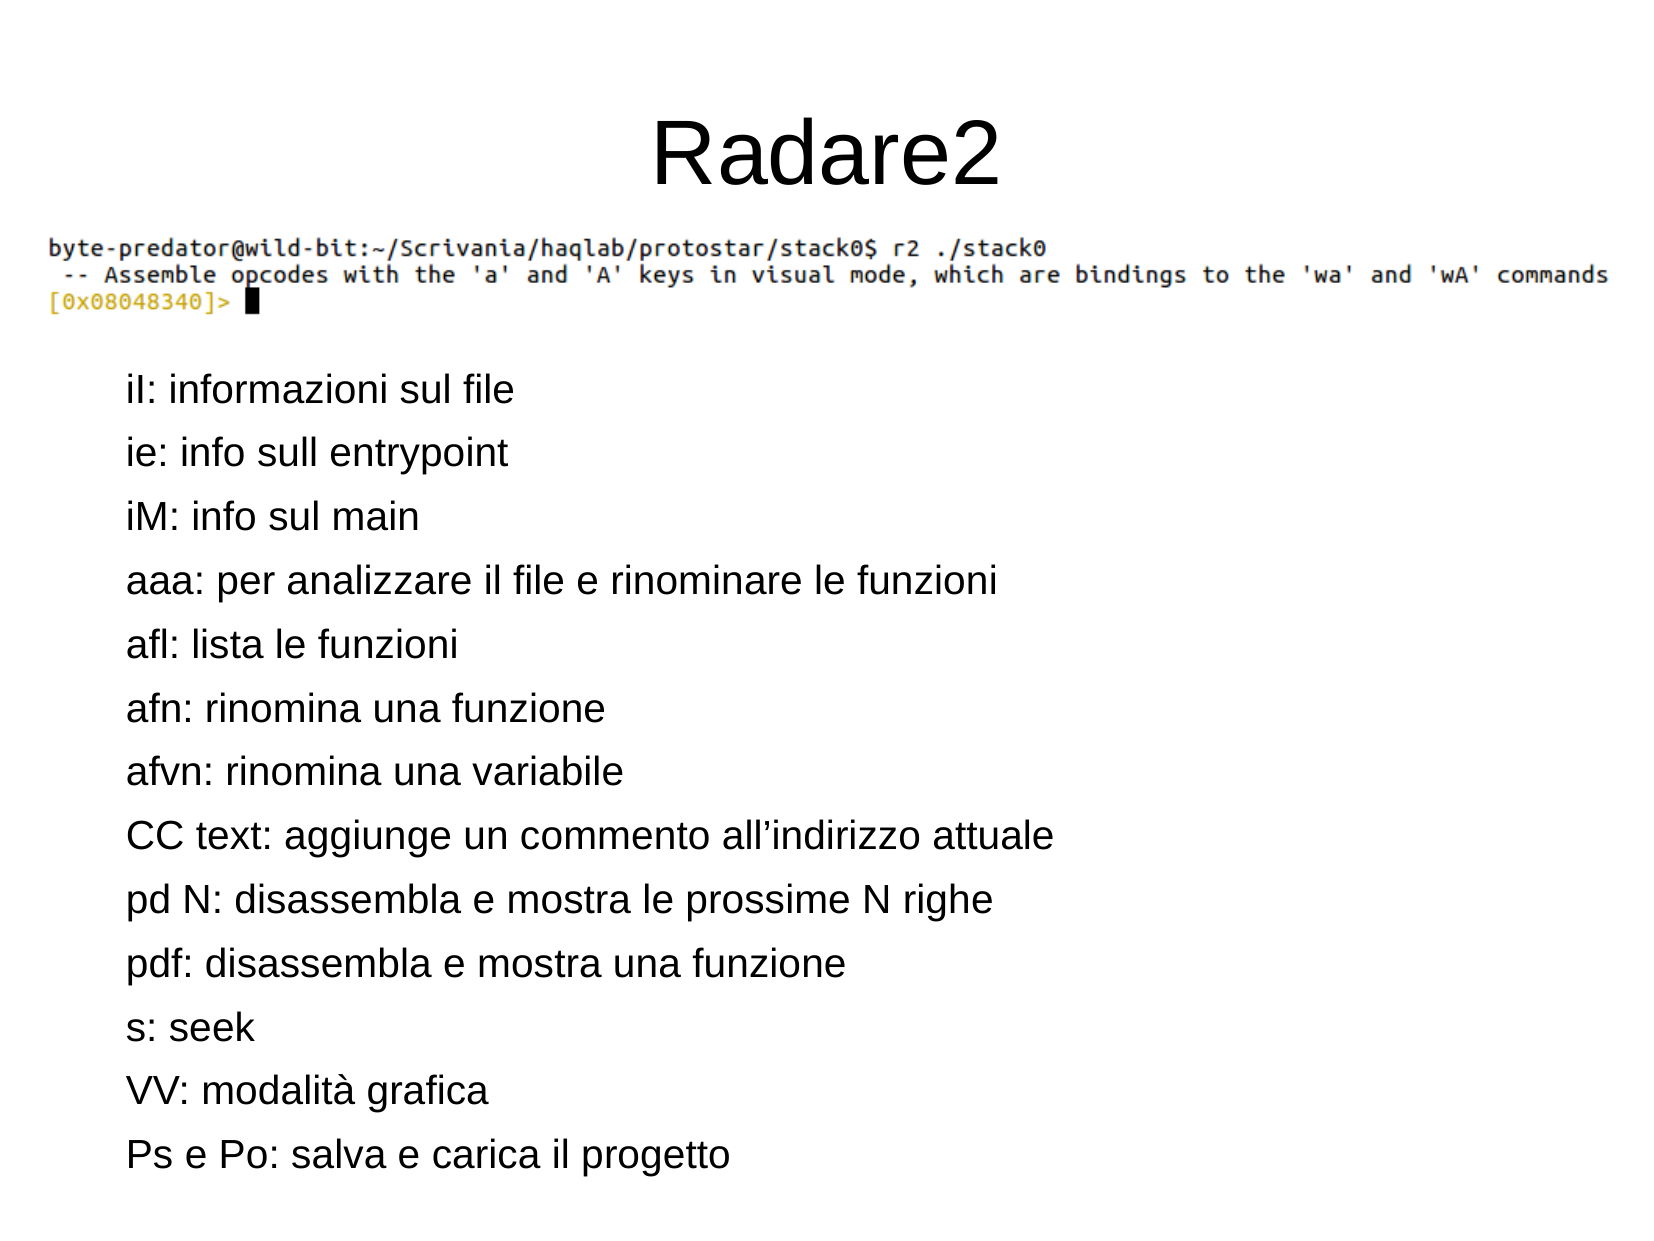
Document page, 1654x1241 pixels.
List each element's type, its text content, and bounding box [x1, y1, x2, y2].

list iI: informazioni sul file ie: info sull entrypoint iM: info sul main aaa: per analizzare il file e rinominare le funzioni afl: lista le funzioni afn: rinomina una funzione afvn: rinomina una variabile CC text: aggiunge un commento all’indirizzo attuale pd N: disassembla e mostra le prossime N righe pdf: disassembla e mostra una funzione s: seek VV: modalità grafica Ps e Po: salva e carica il progetto [82, 366, 1571, 1182]
picture [47, 236, 1624, 319]
title Radare2 [82, 49, 1571, 236]
